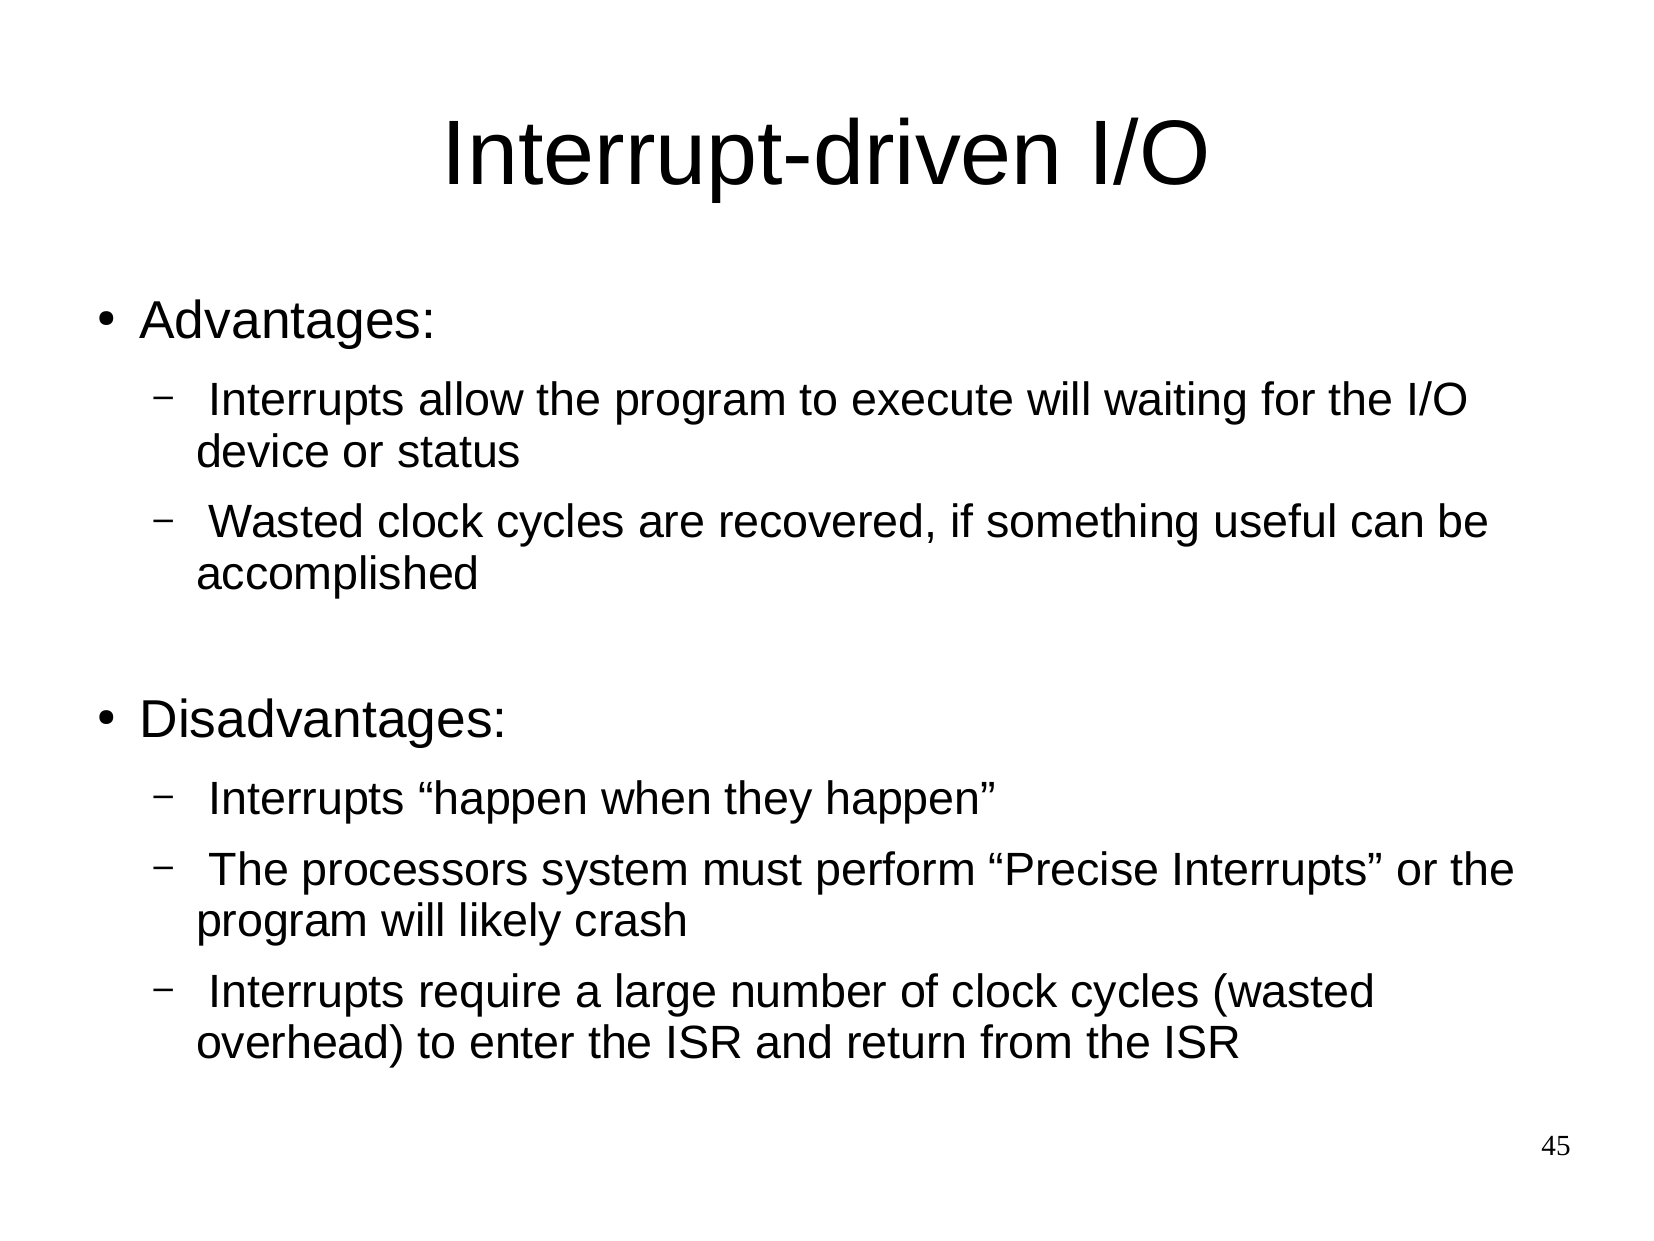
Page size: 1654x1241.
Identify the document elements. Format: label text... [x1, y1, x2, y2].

title Interrupt-driven I/O [82, 49, 1571, 257]
list Advantages: Interrupts allow the program to execute will waiting for the I/O device or status Wasted clock cycles are recovered, if something useful can be accomplished Disadvantages: Interrupts “happen when they happen” The processors system must perform “Precise Interrupts” or the program will likely crash Interrupts require a large number of clock cycles (wasted overhead) to enter the ISR and return from the ISR [82, 290, 1538, 1081]
